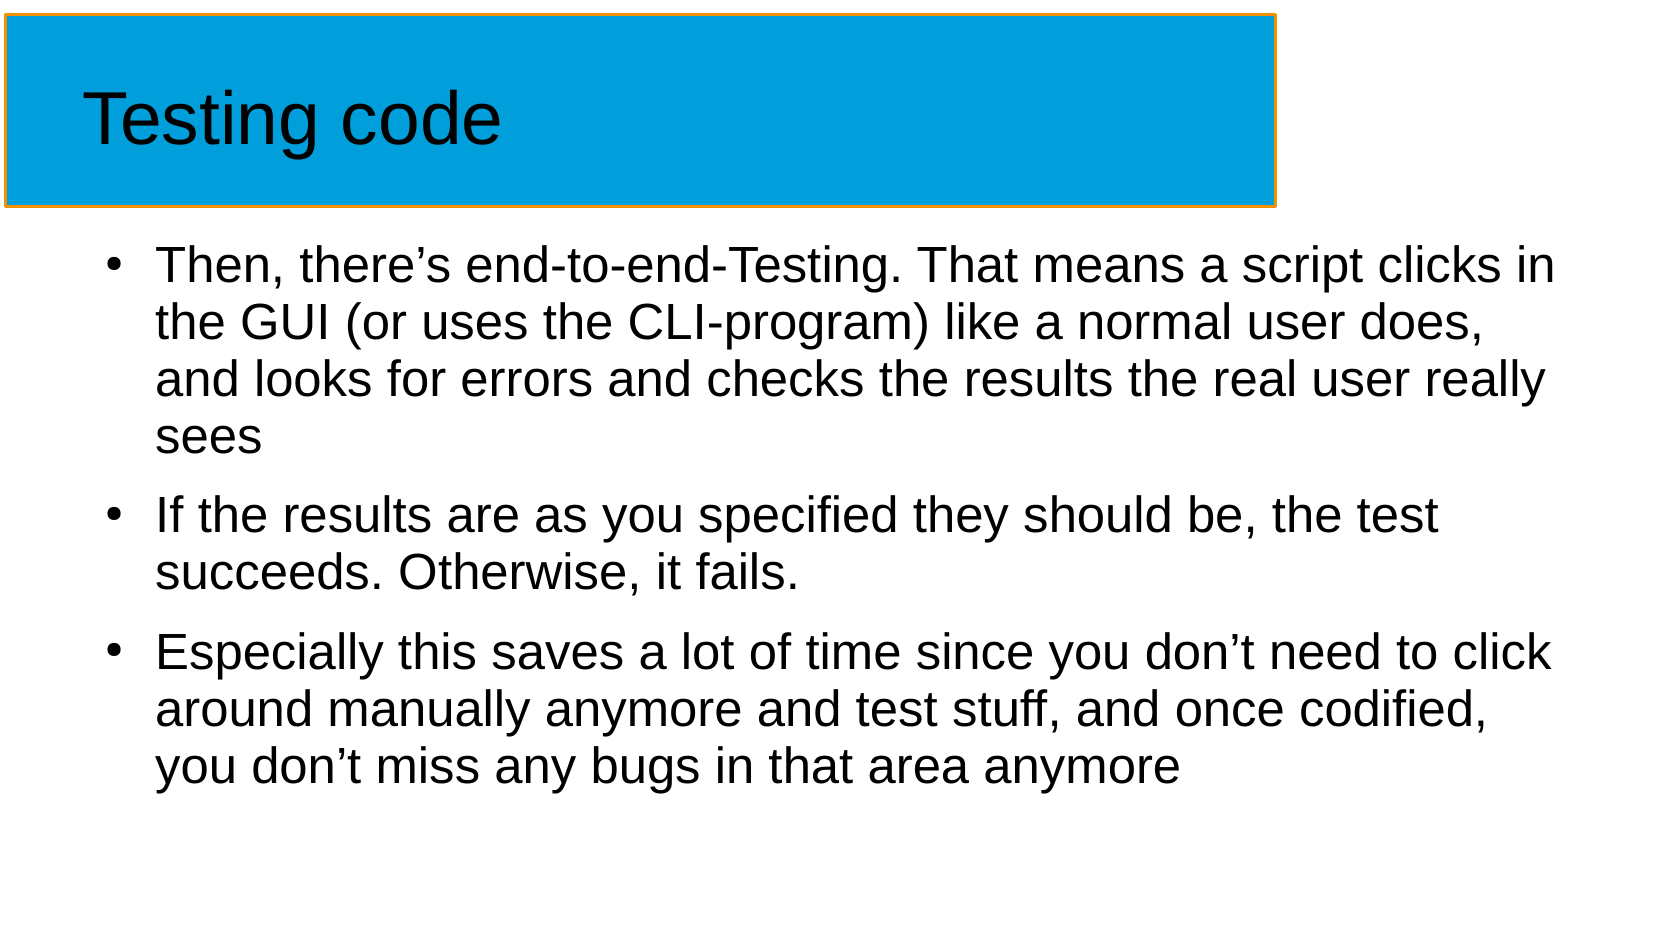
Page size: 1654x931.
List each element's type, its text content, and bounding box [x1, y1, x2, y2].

list Then, there’s end-to-end-Testing. That means a script clicks in the GUI (or uses the CLI-program) like a normal user does, and looks for errors and checks the results the real user really sees If the results are as you specified they should be, the test succeeds. Otherwise, it fails. Especially this saves a lot of time since you don’t need to click around manually anymore and test stuff, and once codified, you don’t miss any bugs in that area anymore [88, 236, 1565, 798]
title Testing code [82, 44, 1235, 192]
